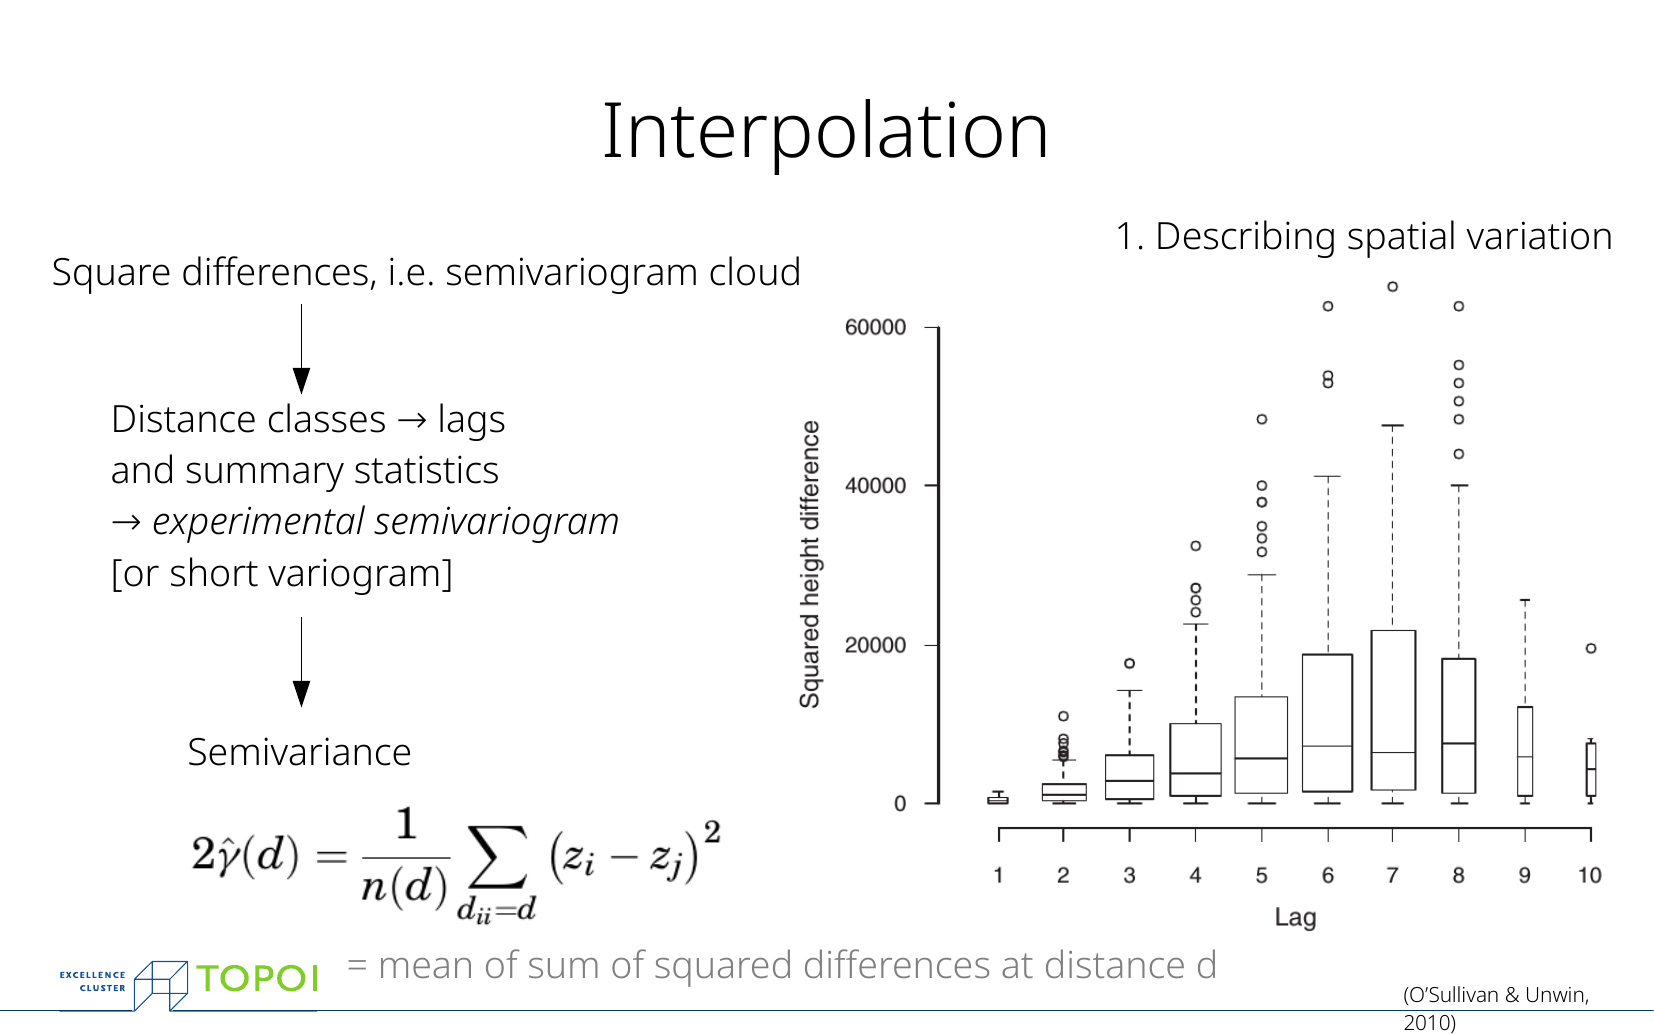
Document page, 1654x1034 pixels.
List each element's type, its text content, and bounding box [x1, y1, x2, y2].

text_box Semivariance [172, 718, 425, 785]
text_box 1. Describing spatial variation [1099, 202, 1621, 269]
picture [169, 773, 738, 938]
title Interpolation [82, 41, 1571, 214]
text_box (O’Sullivan & Unwin, 2010) [1388, 972, 1654, 1016]
text_box Distance classes → lags and summary statistics → experimental semivariogram [or short variogram] [95, 385, 621, 606]
text_box Square differences, i.e. semivariogram cloud [36, 237, 808, 305]
picture [785, 252, 1621, 933]
text_box = mean of sum of squared differences at distance d [331, 931, 1226, 998]
